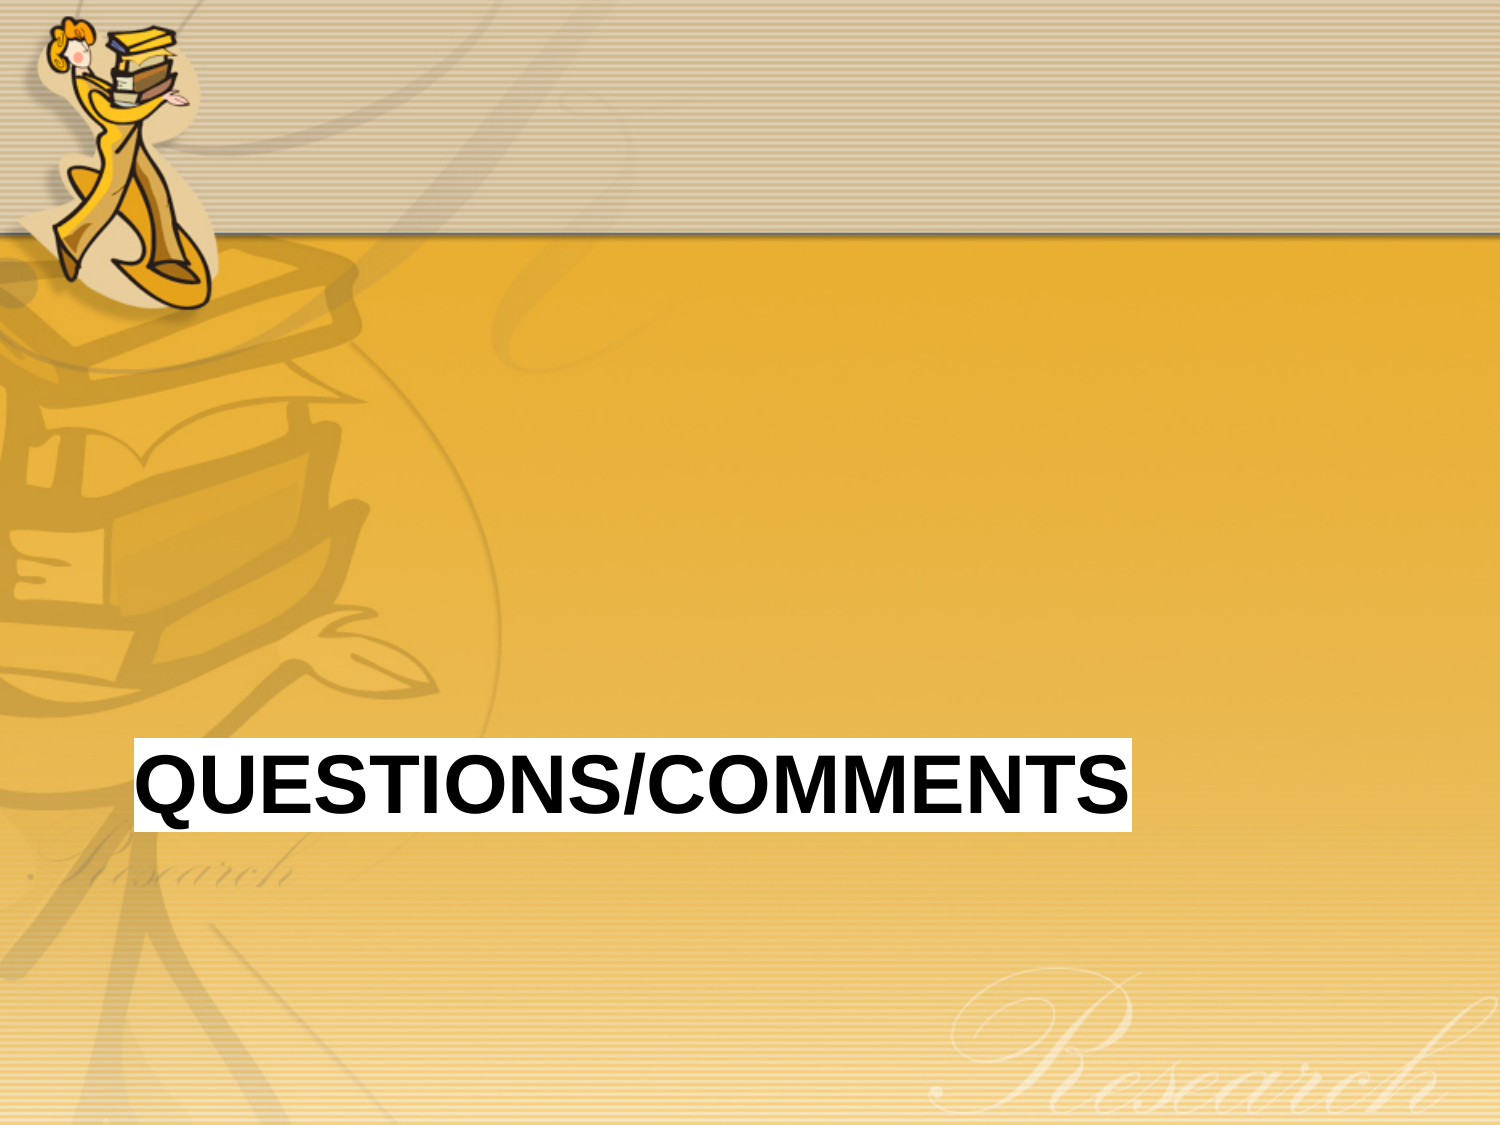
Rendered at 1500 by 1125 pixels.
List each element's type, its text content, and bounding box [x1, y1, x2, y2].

title QUESTIONS/COMMENTS [118, 722, 1394, 947]
picture [0, 0, 1500, 1125]
